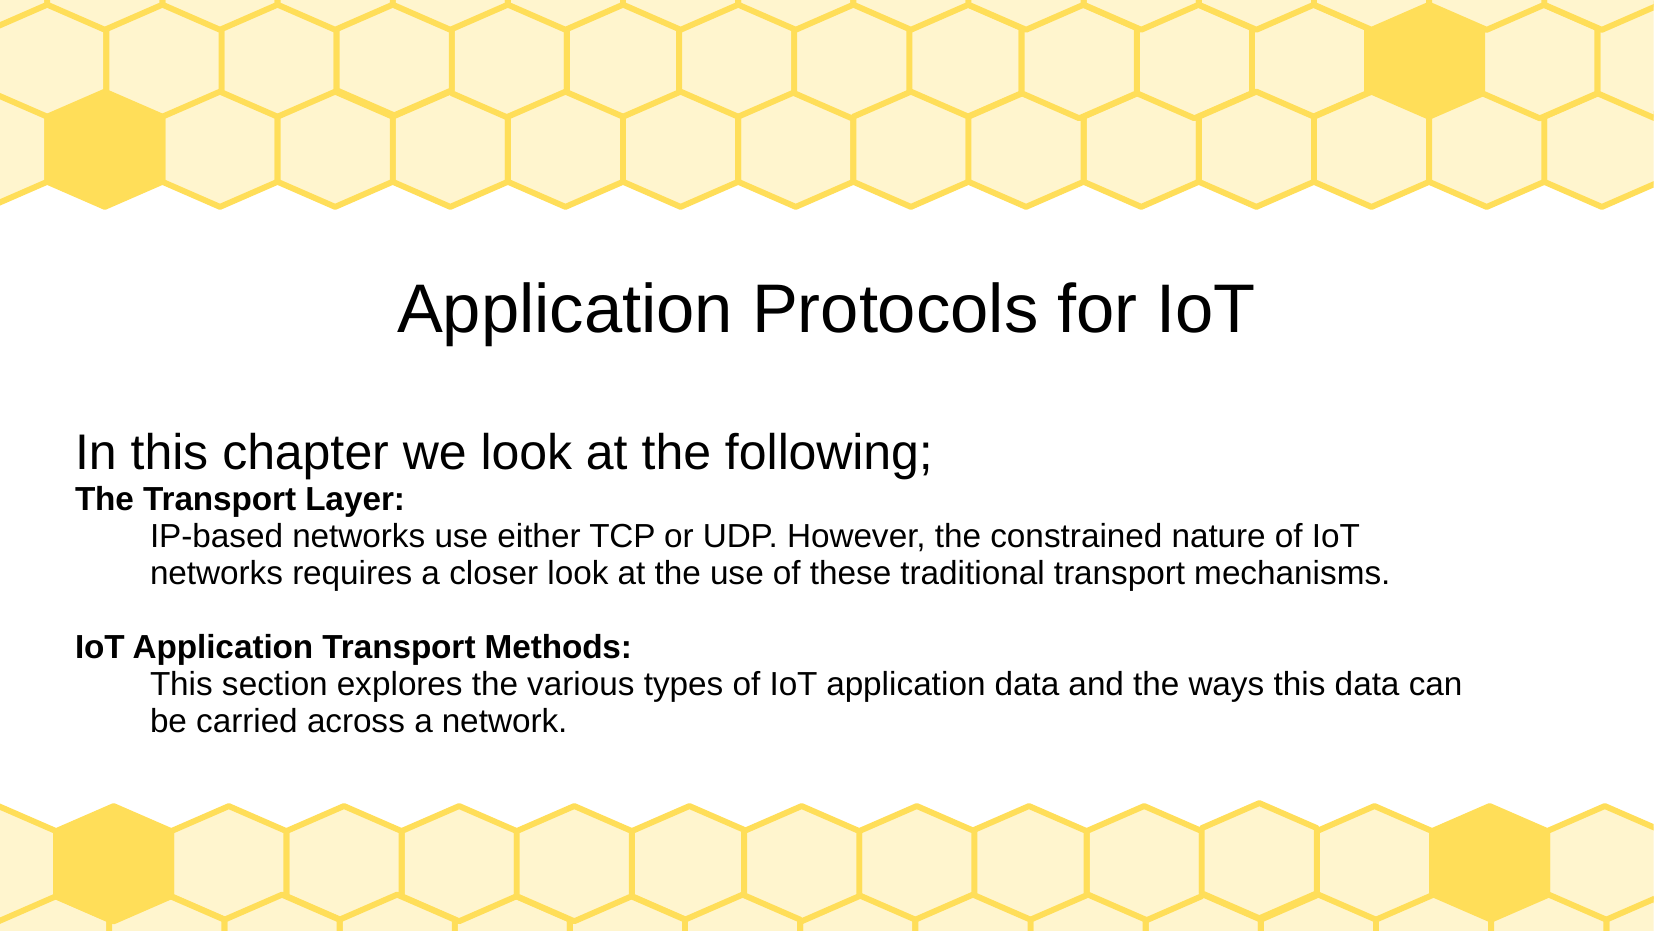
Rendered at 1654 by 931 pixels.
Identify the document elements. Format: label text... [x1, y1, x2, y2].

title Application Protocols for IoT [88, 243, 1565, 376]
subtitle In this chapter we look at the following; The Transport Layer: IP-based networks use either TCP or UDP. However, the constrained nature of IoT networks requires a closer look at the use of these traditional transport mechanisms. IoT Application Transport Methods: This section explores the various types of IoT application data and the ways this data can be carried across a network. [75, 375, 1477, 789]
